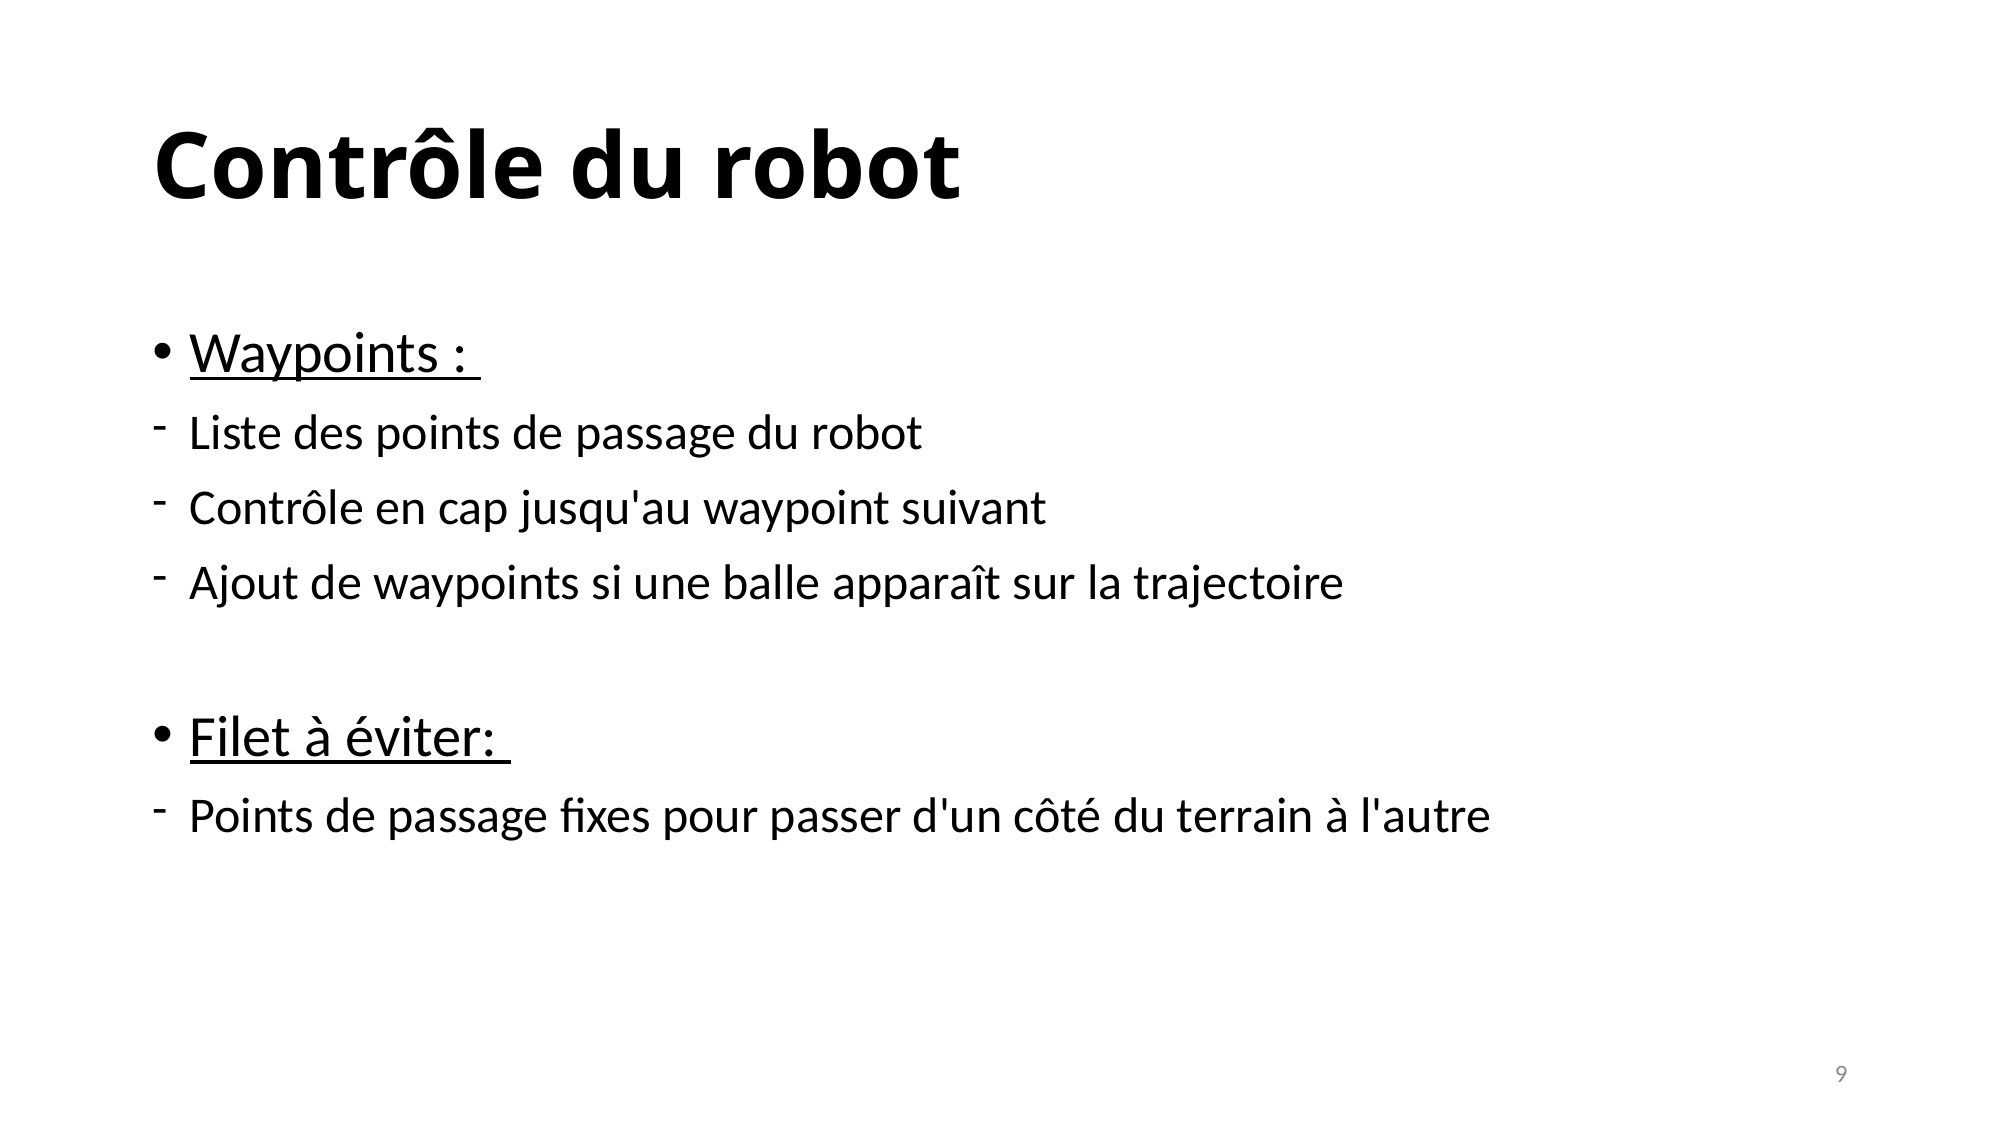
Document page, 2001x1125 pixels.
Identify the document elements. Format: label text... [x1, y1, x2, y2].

text_box <number> [1412, 1042, 1863, 1103]
text_box Waypoints : Liste des points de passage du robot Contrôle en cap jusqu'au waypoint suivant Ajout de waypoints si une balle apparaît sur la trajectoire Filet à éviter: Points de passage fixes pour passer d'un côté du terrain à l'autre [137, 249, 1863, 964]
text_box Contrôle du robot [137, 59, 1863, 249]
